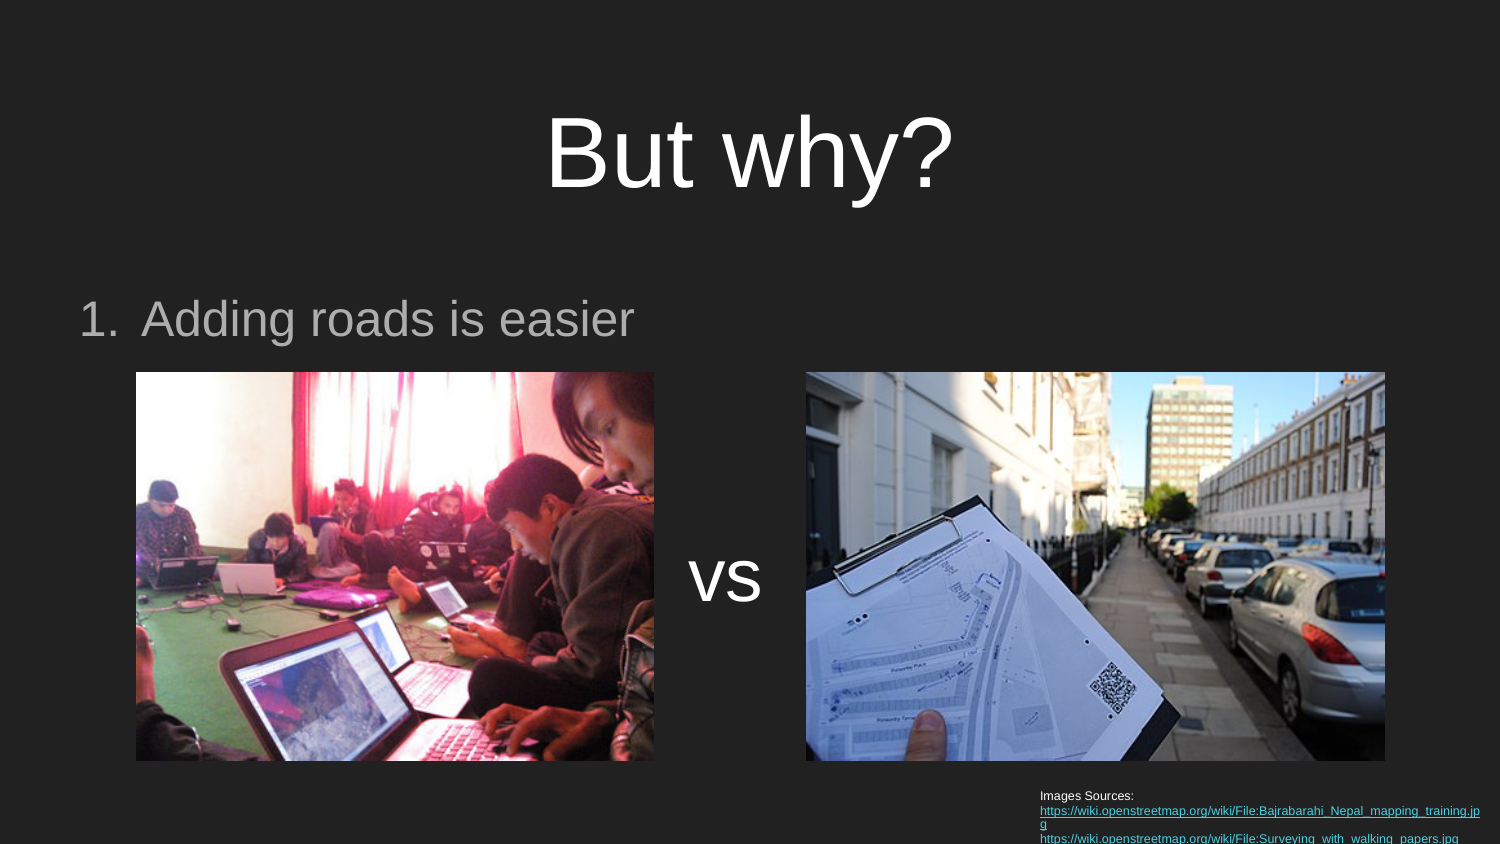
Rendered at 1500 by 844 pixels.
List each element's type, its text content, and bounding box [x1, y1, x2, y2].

picture [136, 372, 654, 761]
text_box Images Sources: https://wiki.openstreetmap.org/wiki/File:Bajrabarahi_Nepal_mapping_training.jpg https://wiki.openstreetmap.org/wiki/File:Surveying_with_walking_papers.jpg [1025, 773, 1500, 844]
text_box vs [673, 511, 788, 632]
list Adding roads is easier [51, 262, 1449, 750]
picture [806, 372, 1385, 761]
title But why? [51, 72, 1449, 220]
